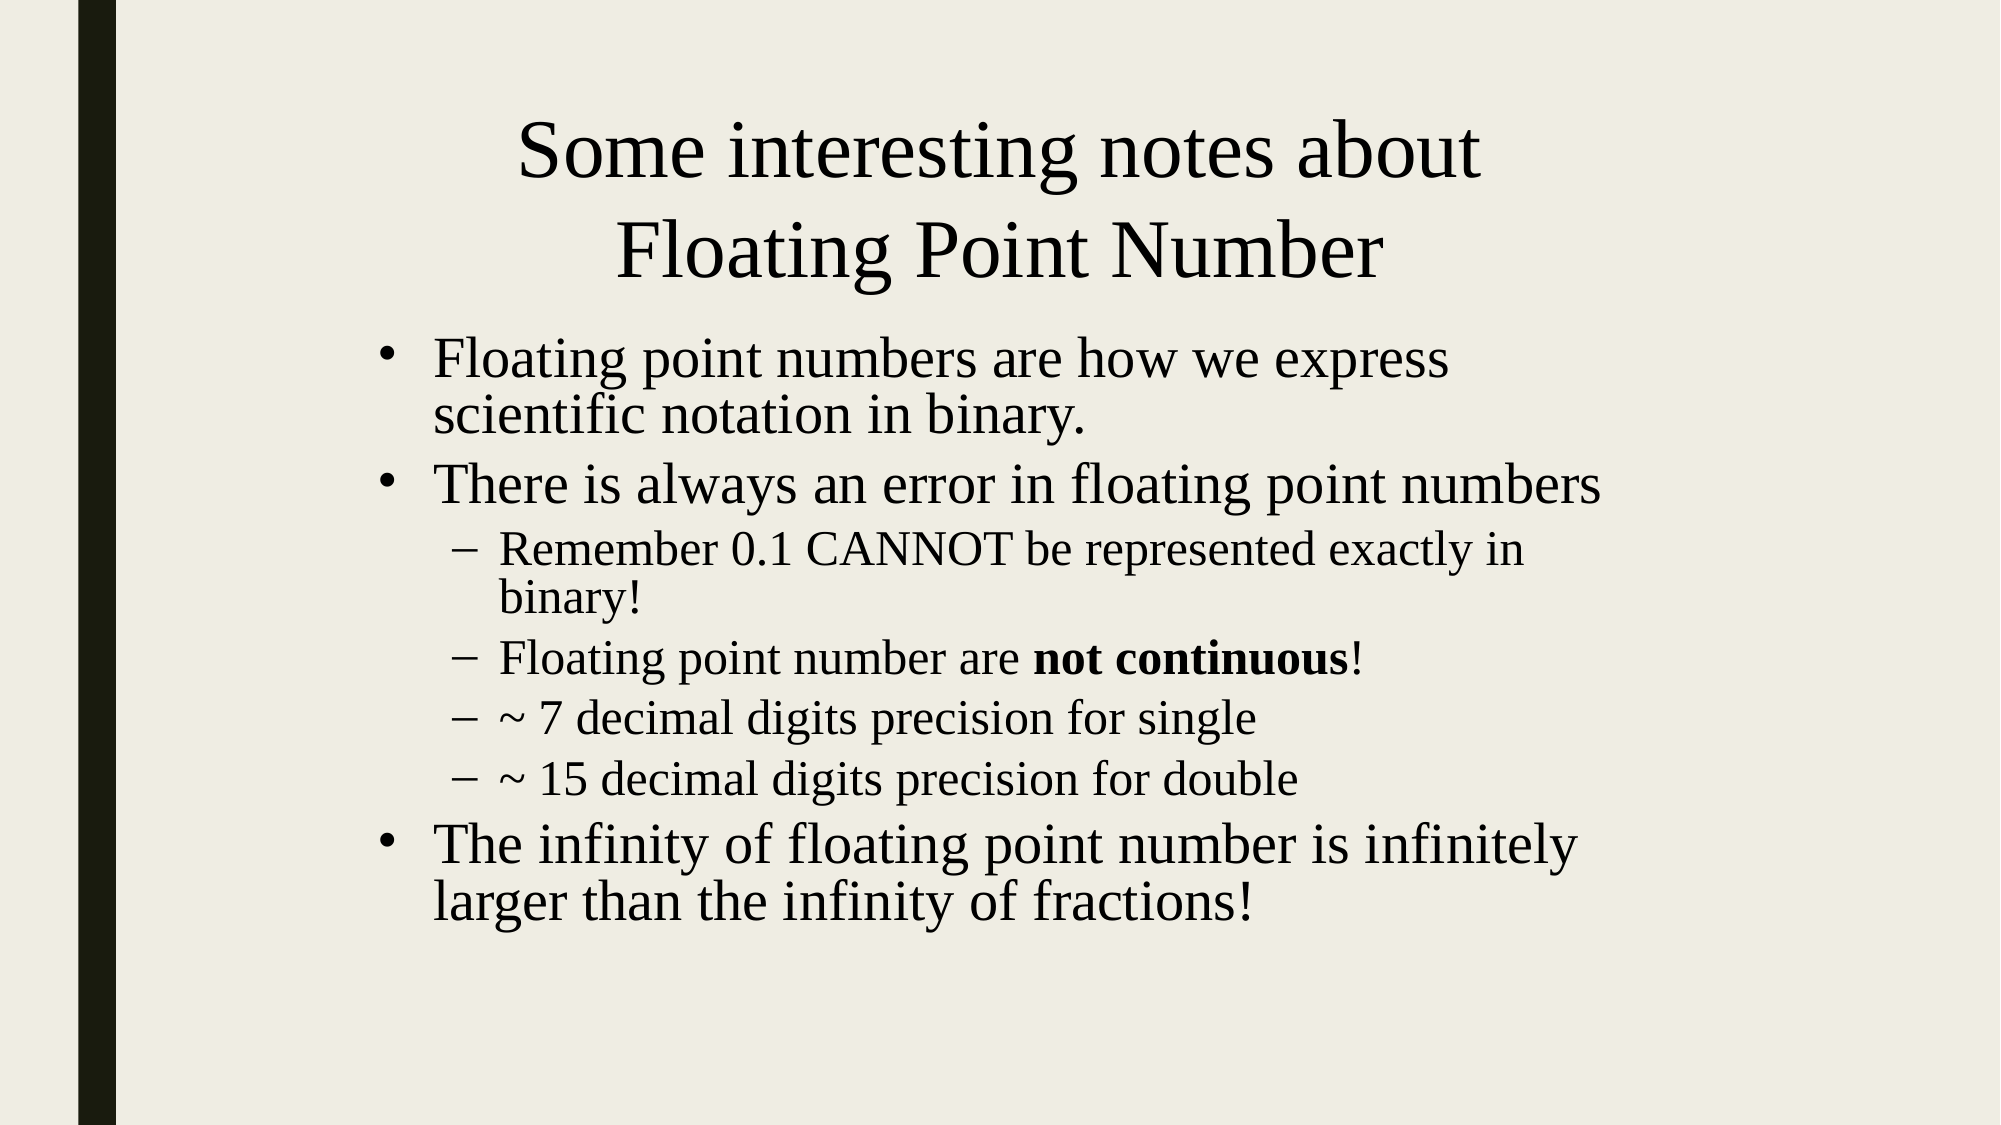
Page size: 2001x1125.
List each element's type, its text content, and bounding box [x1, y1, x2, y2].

text_box Floating point numbers are how we express scientific notation in binary. There is always an error in floating point numbers Remember 0.1 CANNOT be represented exactly in binary! Floating point number are not continuous! ~ 7 decimal digits precision for single ~ 15 decimal digits precision for double The infinity of floating point number is infinitely larger than the infinity of fractions! [362, 324, 1638, 1000]
text_box Some interesting notes about Floating Point Number [362, 99, 1638, 288]
